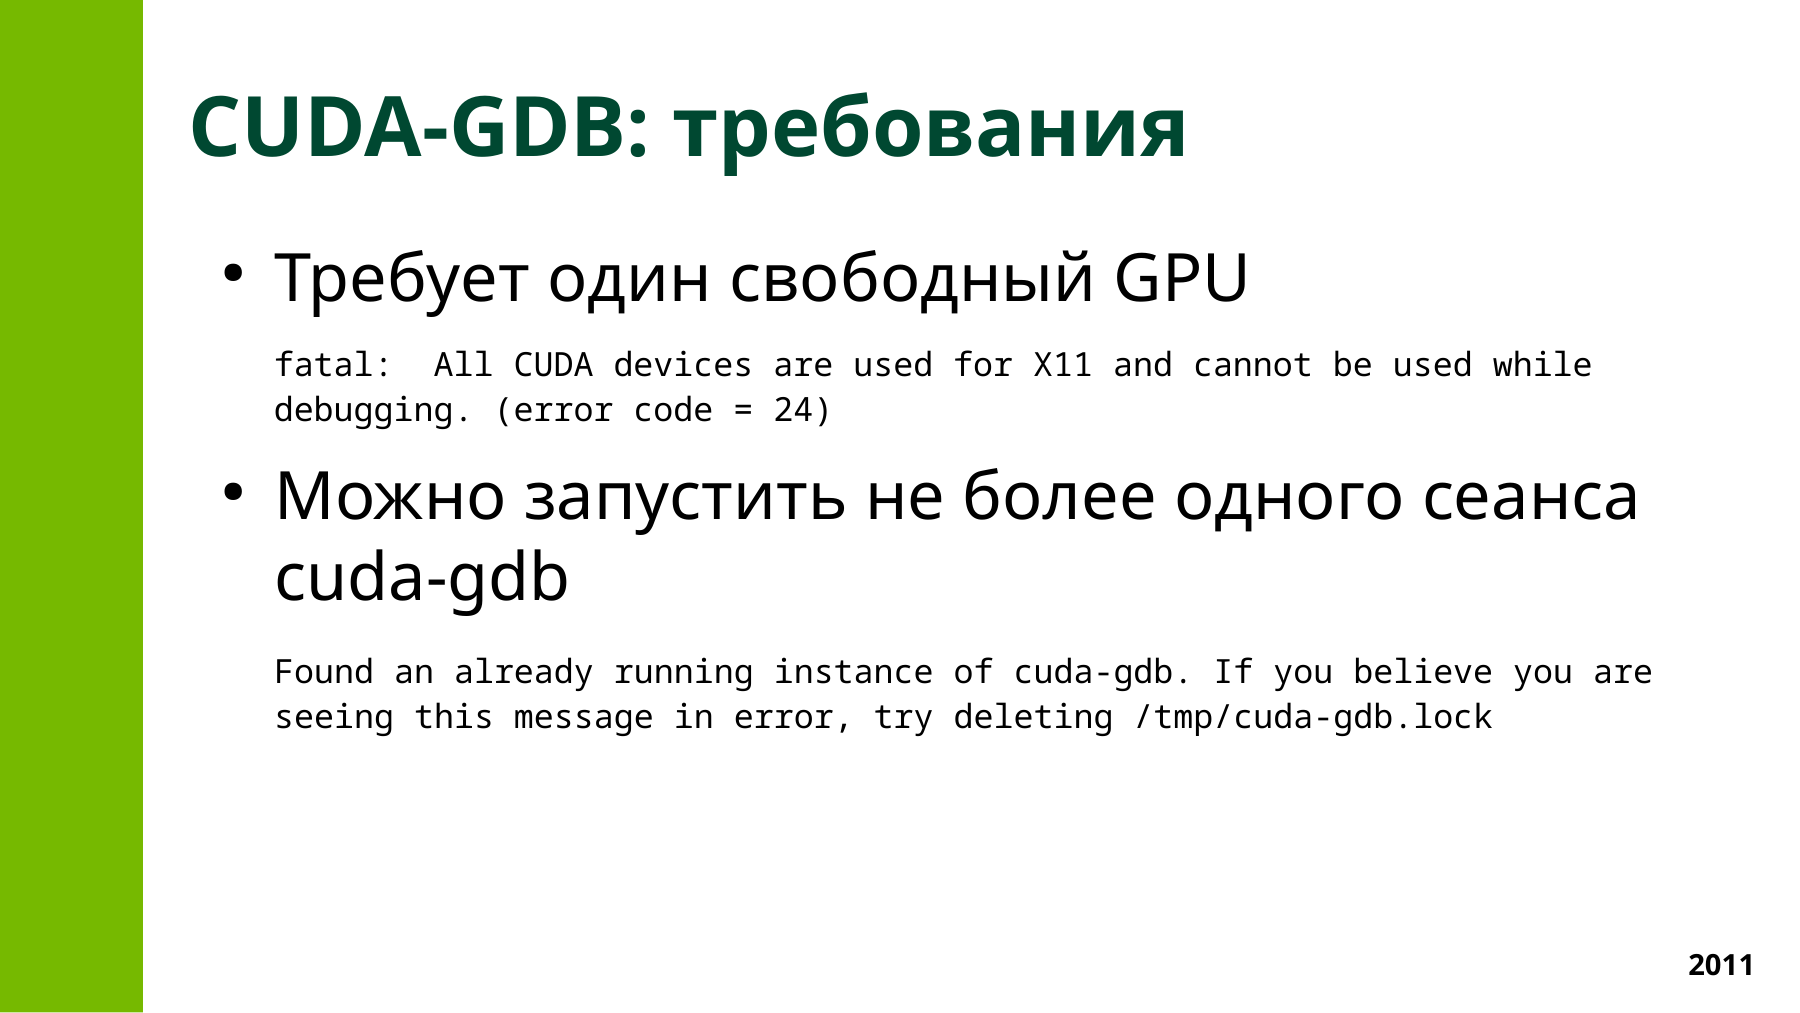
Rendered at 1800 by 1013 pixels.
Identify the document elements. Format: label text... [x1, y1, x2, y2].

list Требует один свободный GPU Можно запустить не более одного сеанса cuda-gdb [188, 227, 1733, 976]
text_box fatal: All CUDA devices are used for X11 and cannot be used while debugging. (error code = 24) [258, 333, 1744, 426]
text_box Found an already running instance of cuda-gdb. If you believe you are seeing this message in error, try deleting /tmp/cuda-gdb.lock [259, 640, 1754, 740]
title CUDA-GDB: требования [188, 40, 1733, 211]
